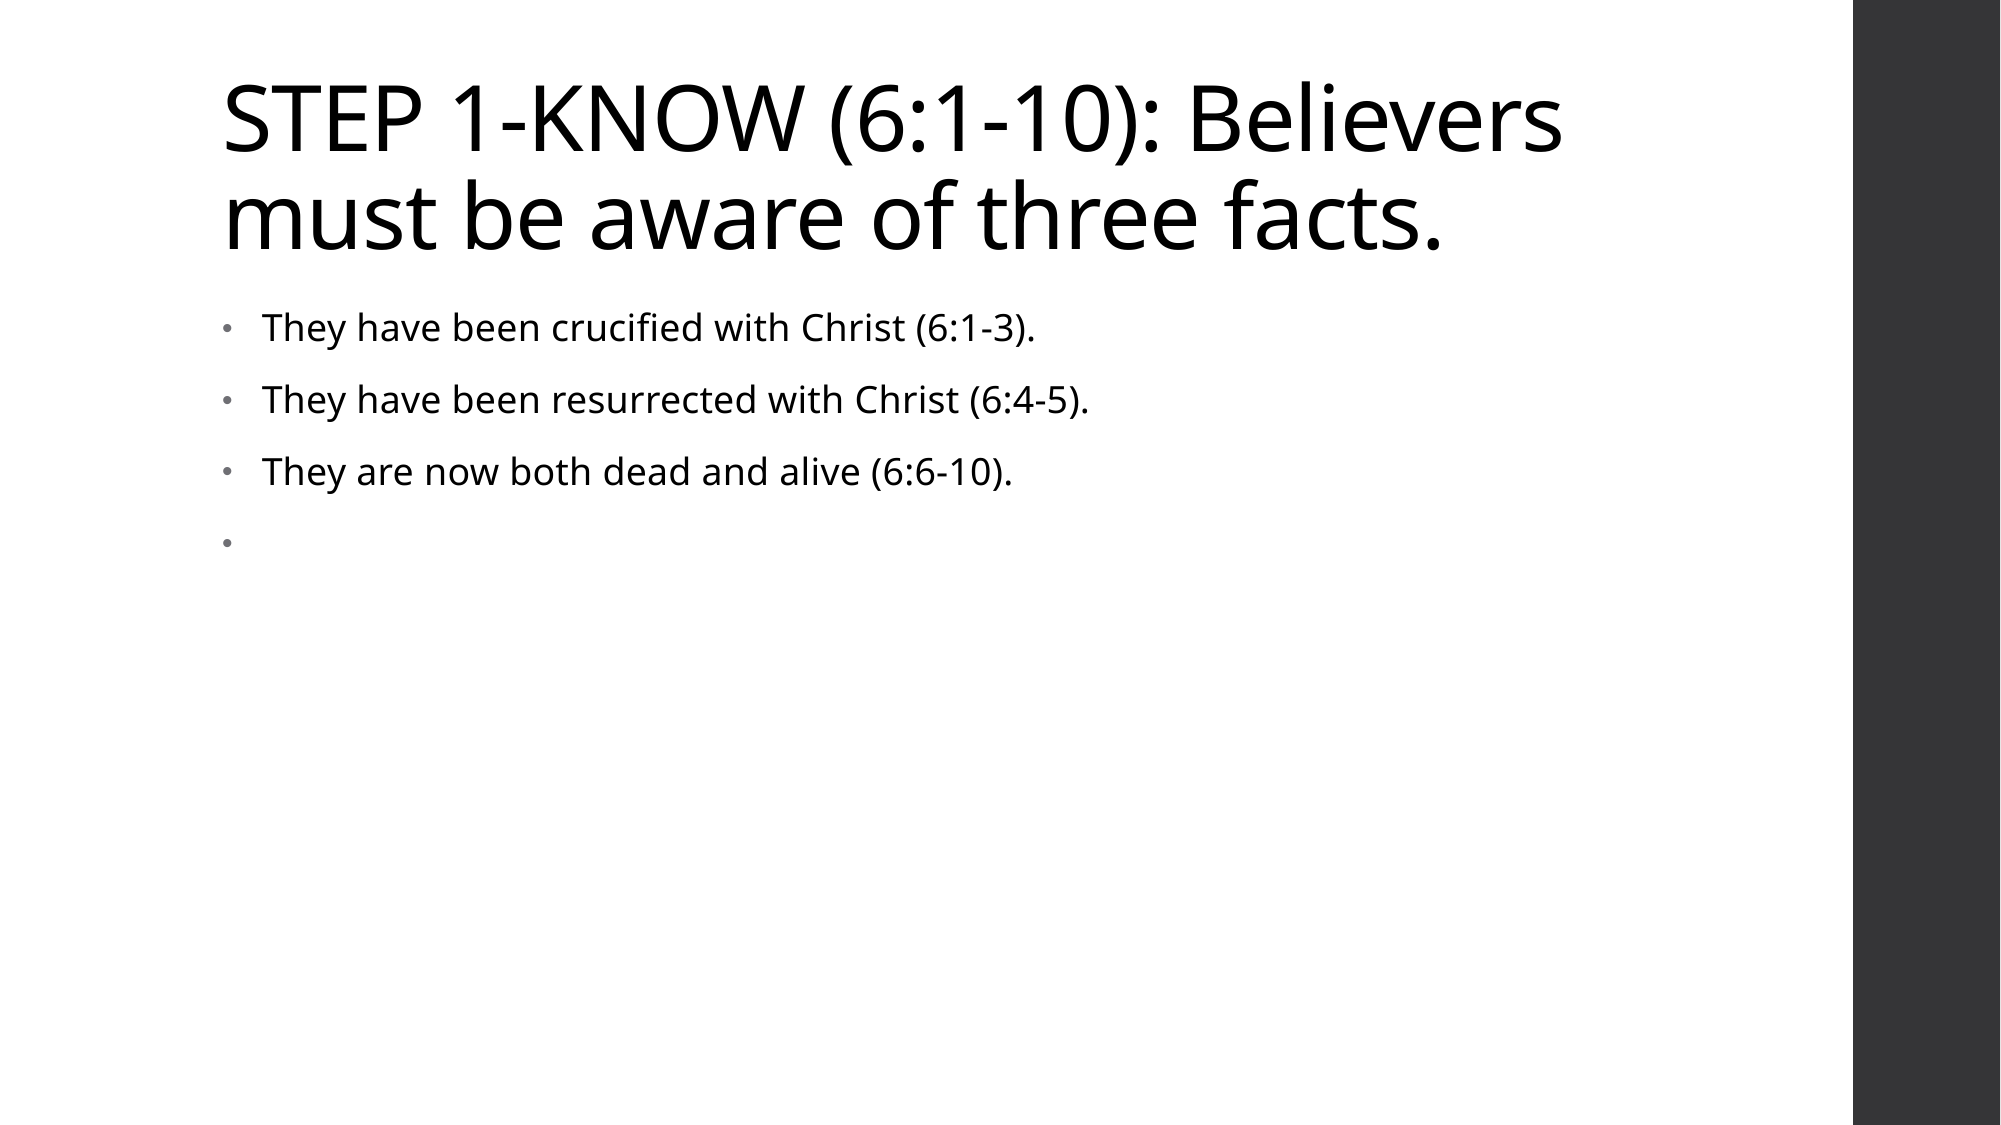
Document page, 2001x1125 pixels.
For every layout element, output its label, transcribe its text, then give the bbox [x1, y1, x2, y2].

title STEP 1-KNOW (6:1-10): Believers must be aware of three facts. [206, 60, 1797, 278]
list They have been crucified with Christ (6:1-3). They have been resurrected with Christ (6:4-5). They are now both dead and alive (6:6-10). [206, 299, 1617, 1014]
